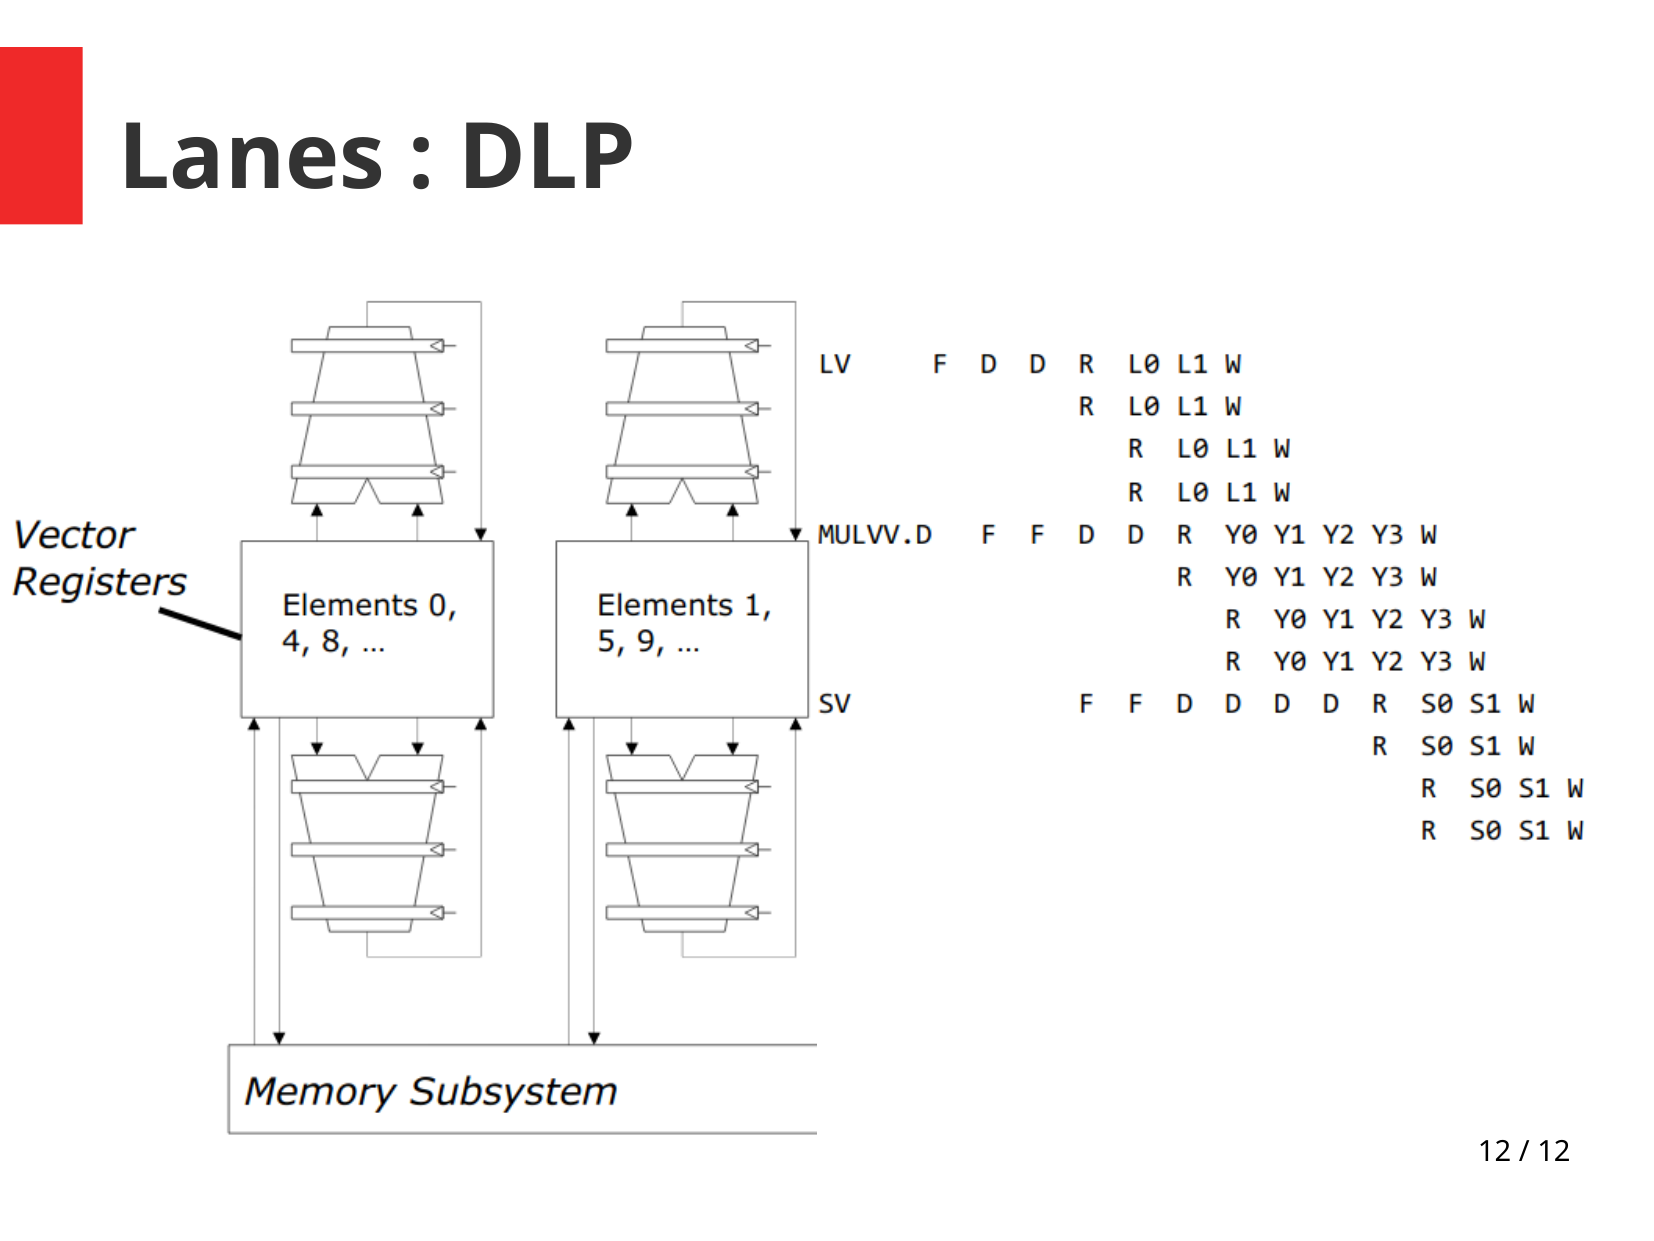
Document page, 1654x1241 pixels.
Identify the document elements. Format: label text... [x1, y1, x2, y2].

title Lanes : DLP [118, 49, 1571, 257]
picture [0, 256, 1642, 1138]
